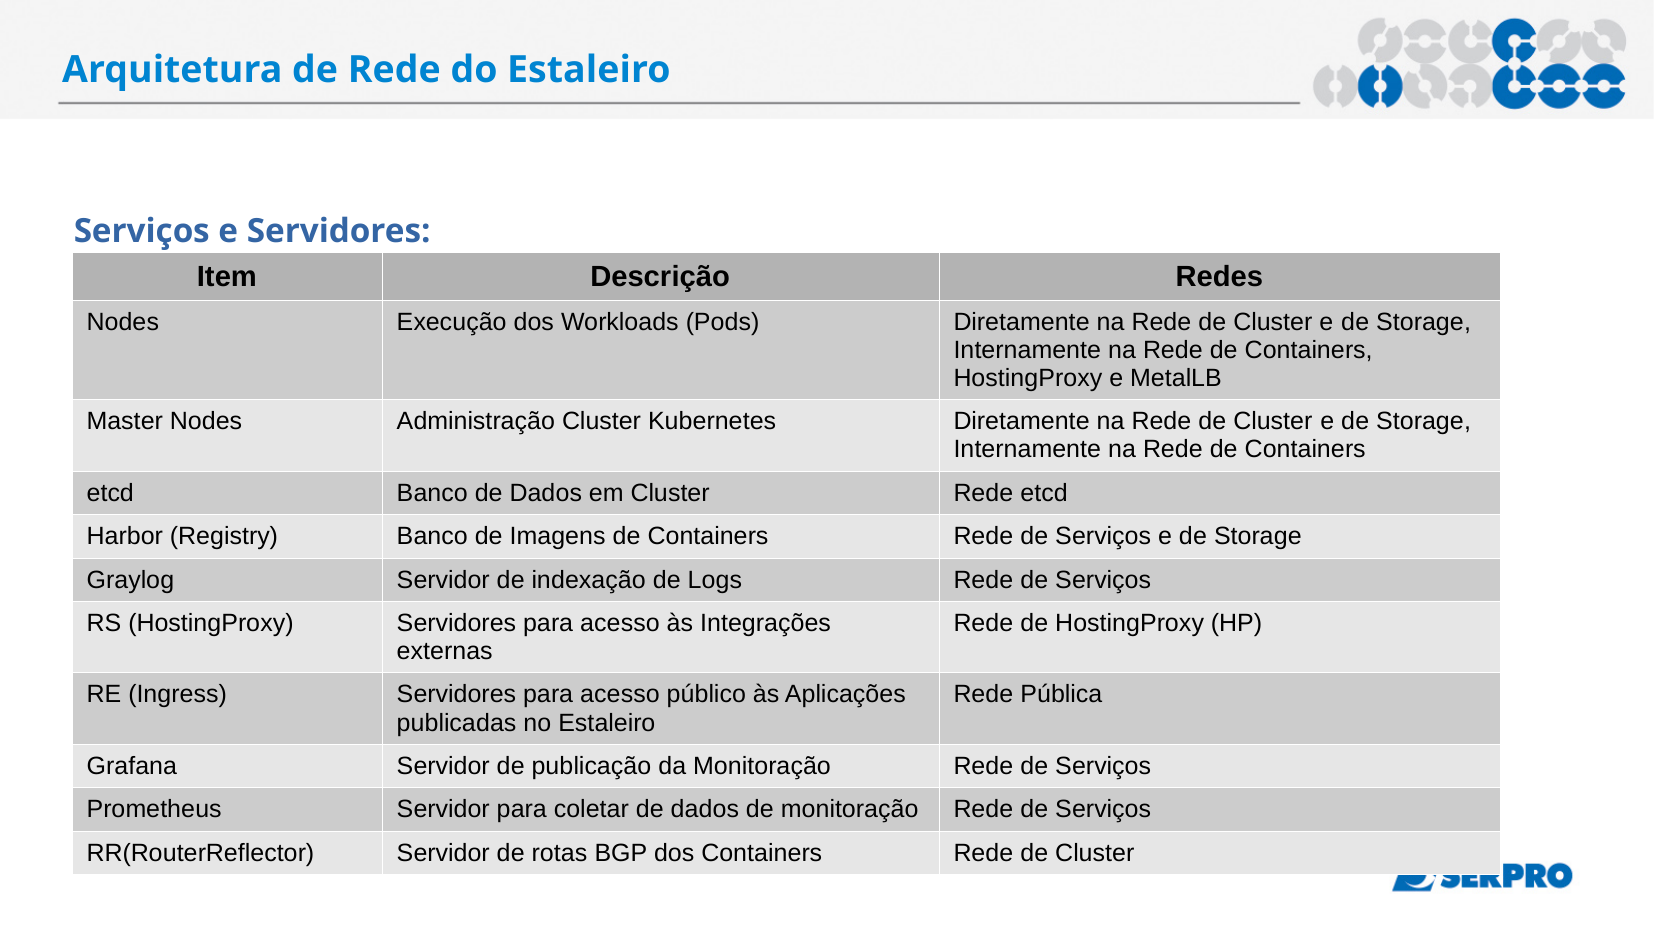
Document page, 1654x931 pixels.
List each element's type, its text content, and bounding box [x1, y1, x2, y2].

table_cell Servidores para acesso público às Aplicações publicadas no Estaleiro [383, 673, 939, 744]
table_header Redes [940, 253, 1500, 300]
table_header Descrição [383, 253, 939, 300]
table_cell Rede etcd [940, 472, 1500, 514]
table_cell Banco de Dados em Cluster [383, 472, 939, 514]
table_cell Harbor (Registry) [73, 515, 382, 558]
text_box Serviços e Servidores: [59, 177, 1595, 798]
table_cell Rede de Cluster [940, 832, 1500, 874]
table_cell Rede de Serviços [940, 745, 1500, 787]
table_cell Diretamente na Rede de Cluster e de Storage, Internamente na Rede de Containers [940, 400, 1500, 471]
table_cell Grafana [73, 745, 382, 787]
table_cell Rede de HostingProxy (HP) [940, 602, 1500, 672]
table_header Item [73, 253, 382, 300]
table_cell Servidor para coletar de dados de monitoração [383, 788, 939, 831]
table_cell Rede de Serviços [940, 559, 1500, 601]
table_cell Rede de Serviços e de Storage [940, 515, 1500, 558]
table_cell Servidor de publicação da Monitoração [383, 745, 939, 787]
table_cell Banco de Imagens de Containers [383, 515, 939, 558]
table_cell Execução dos Workloads (Pods) [383, 301, 939, 399]
table_cell RE (Ingress) [73, 673, 382, 744]
table_cell RS (HostingProxy) [73, 602, 382, 672]
picture [0, 0, 1654, 931]
table_cell Rede Pública [940, 673, 1500, 744]
table_cell Servidor de rotas BGP dos Containers [383, 832, 939, 874]
table_cell Servidor de indexação de Logs [383, 559, 939, 601]
table_cell etcd [73, 472, 382, 514]
table_cell Diretamente na Rede de Cluster e de Storage, Internamente na Rede de Containers, HostingProxy e MetalLB [940, 301, 1500, 399]
table_cell Graylog [73, 559, 382, 601]
table_cell Master Nodes [73, 400, 382, 471]
table_cell Rede de Serviços [940, 788, 1500, 831]
table_cell Nodes [73, 301, 382, 399]
text_box Arquitetura de Rede do Estaleiro [47, 35, 1300, 102]
table_cell Servidores para acesso às Integrações externas [383, 602, 939, 672]
table_cell Prometheus [73, 788, 382, 831]
table_cell RR(RouterReflector) [73, 832, 382, 874]
table_cell Administração Cluster Kubernetes [383, 400, 939, 471]
